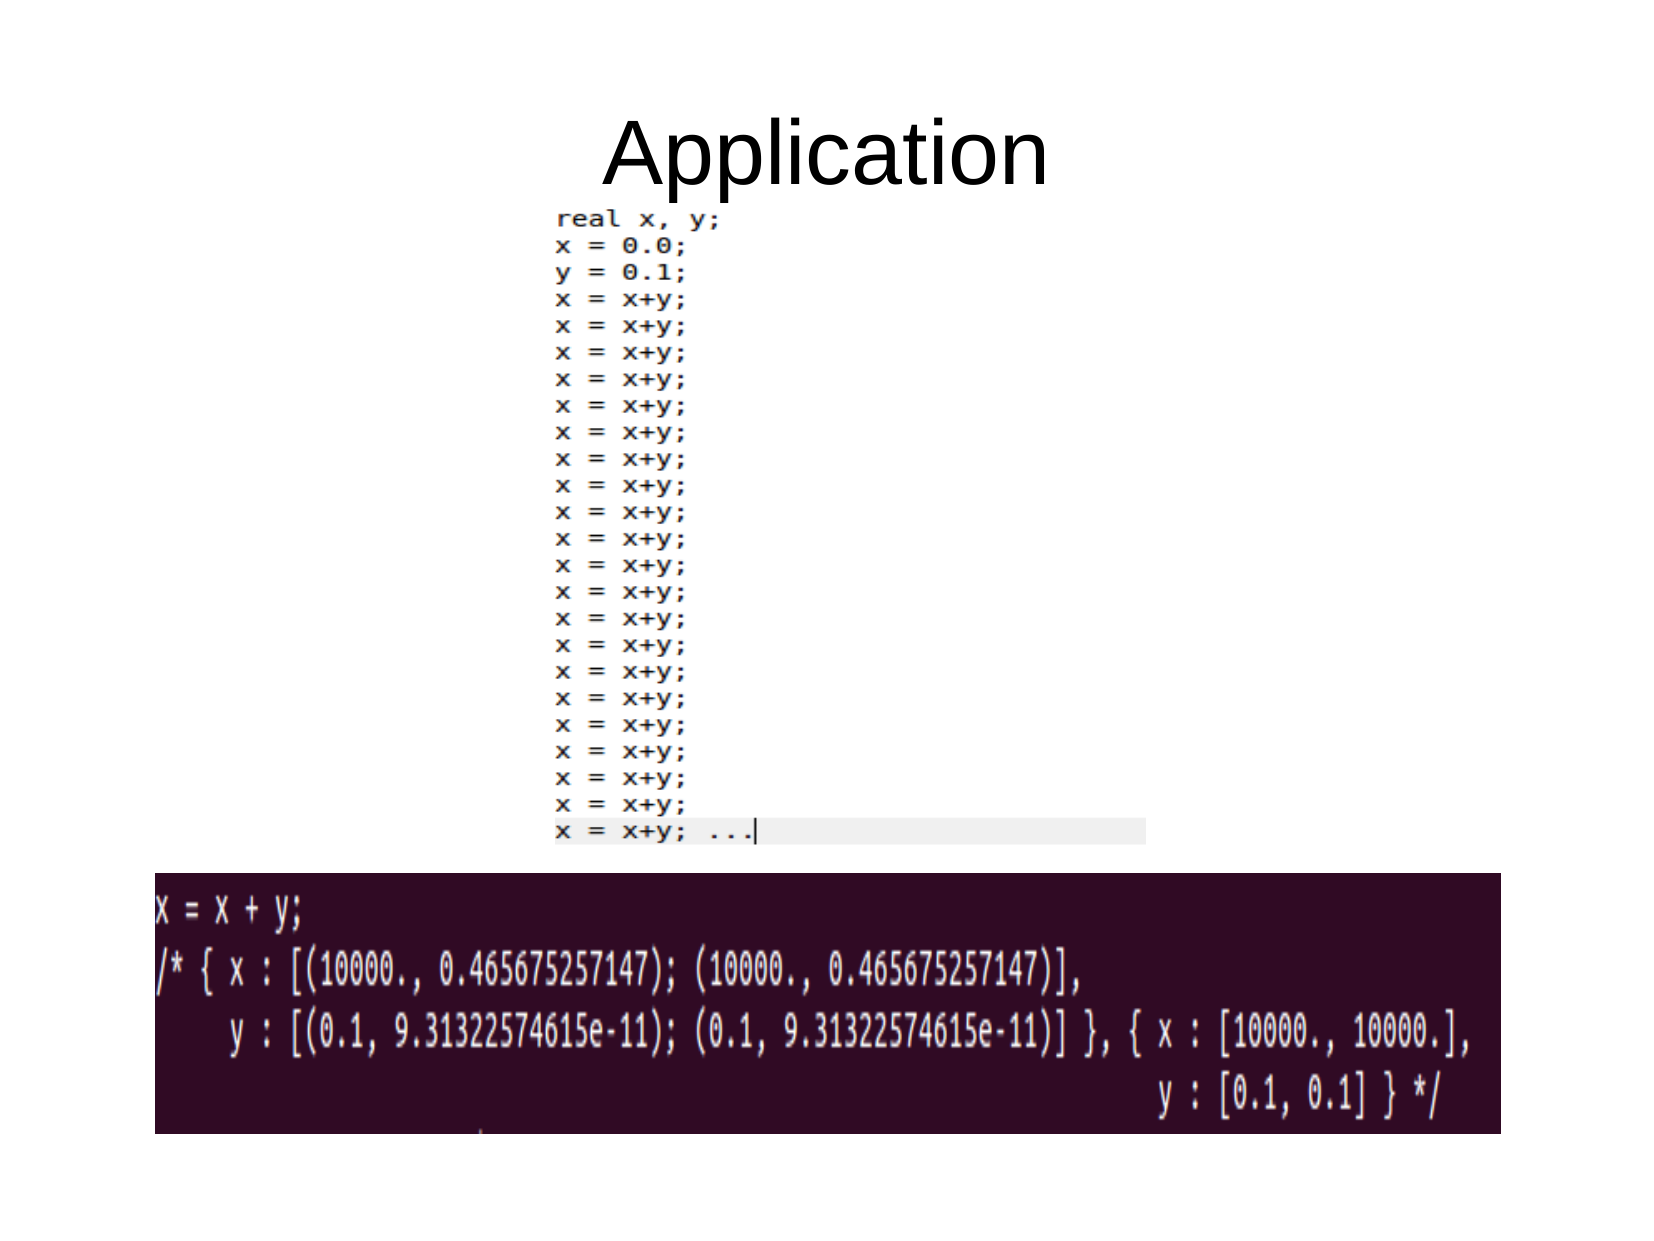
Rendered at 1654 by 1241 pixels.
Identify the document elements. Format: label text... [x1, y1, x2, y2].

picture [155, 873, 1501, 1134]
title Application [82, 49, 1571, 257]
picture [555, 208, 1146, 851]
